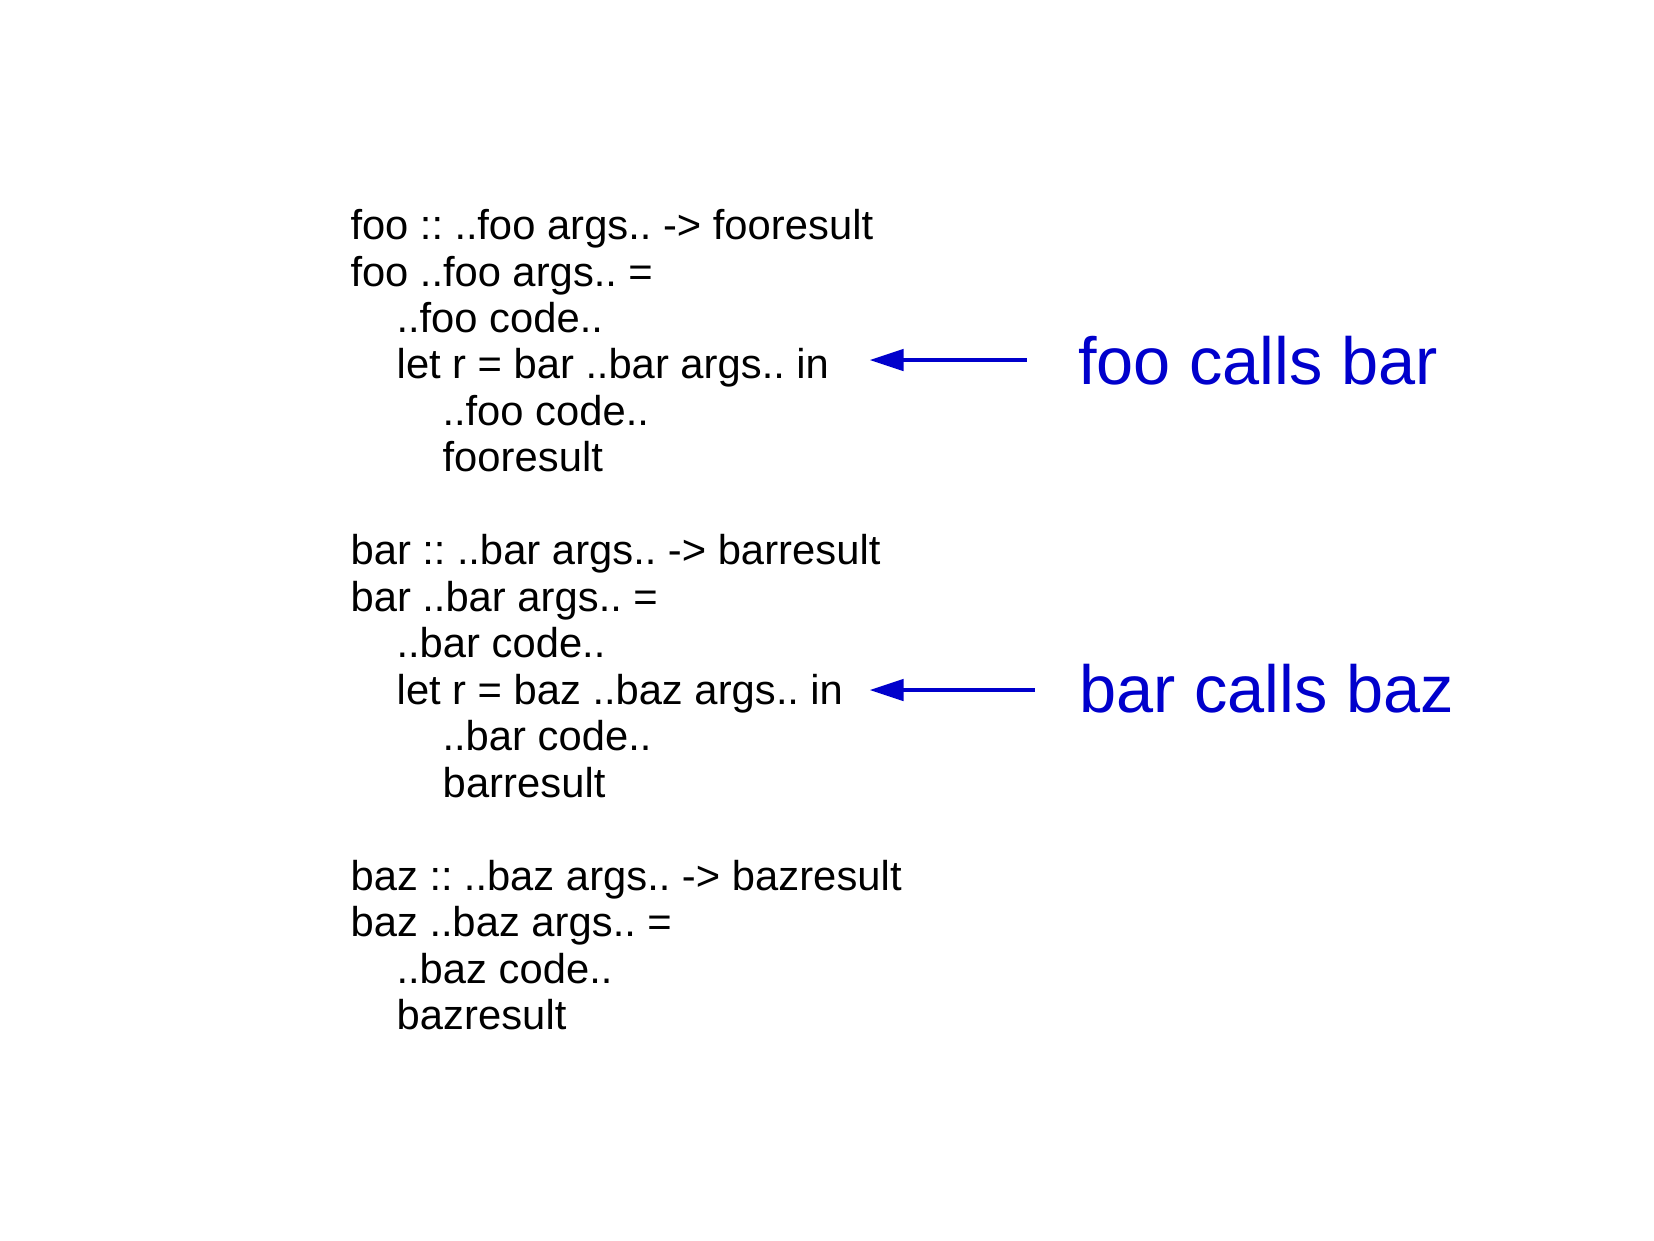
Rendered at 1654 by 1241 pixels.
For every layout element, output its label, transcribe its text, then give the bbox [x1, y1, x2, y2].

text_box foo calls bar [1063, 317, 1454, 407]
subtitle foo :: ..foo args.. -> fooresult foo ..foo args.. = ..foo code.. let r = bar ..bar args.. in ..foo code.. fooresult bar :: ..bar args.. -> barresult bar ..bar args.. = ..bar code.. let r = baz ..baz args.. in ..bar code.. barresult baz :: ..baz args.. -> bazresult baz ..baz args.. = ..baz code.. bazresult [304, 197, 1349, 1044]
text_box bar calls baz [1065, 645, 1471, 735]
